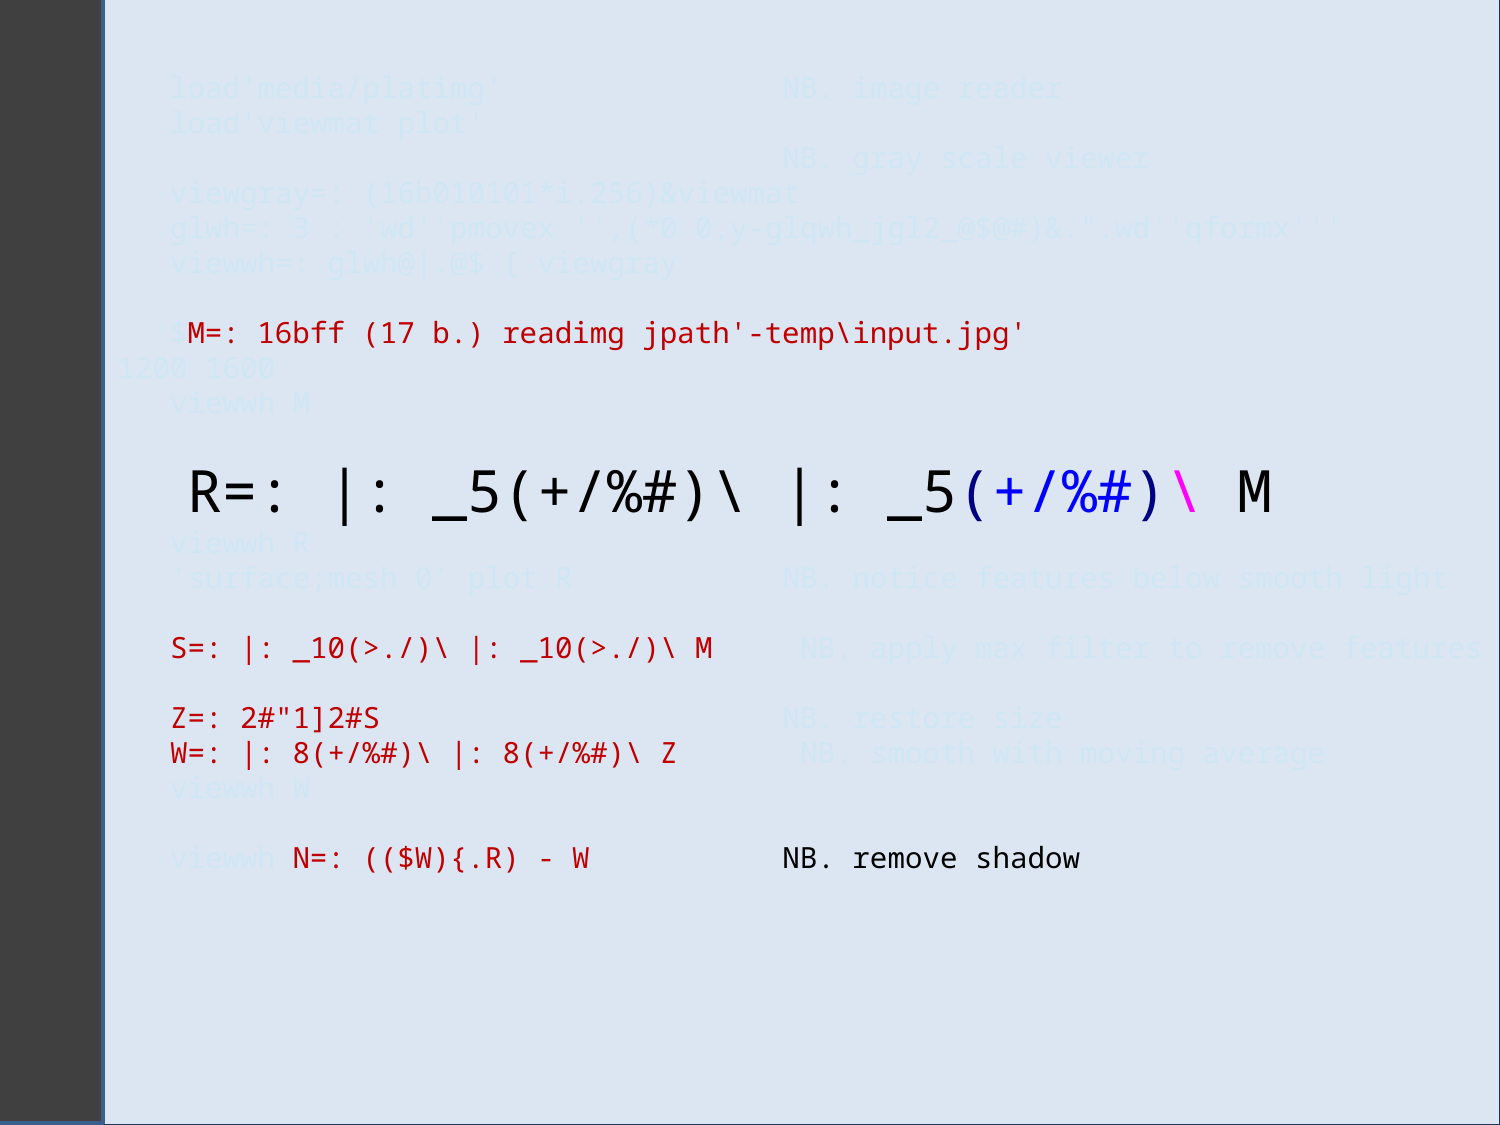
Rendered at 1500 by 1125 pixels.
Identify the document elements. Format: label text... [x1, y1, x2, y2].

text_box load'media/platimg' NB. image reader load'viewmat plot' NB. gray scale viewer viewgray=: (16b010101*i.256)&viewmat glwh=: 3 : 'wd''pmovex '',(*0 0,y-glqwh_jgl2_@$@#)&.".wd''qformx''' viewwh=: glwh@|.@$ [ viewgray $M=: 16bff (17 b.) readimg jpath'-temp\input.jpg' 1200 1600 viewwh M R=: |: _5(+/%#)\ |: _5(+/%#)\ M viewwh R 'surface;mesh 0' plot R NB. notice features below smooth light S=: |: _10(>./)\ |: _10(>./)\ M NB. apply max filter to remove features Z=: 2#"1]2#S NB. restore size W=: |: 8(+/%#)\ |: 8(+/%#)\ Z NB. smooth with moving average viewwh W viewwh N=: (($W){.R) - W NB. remove shadow [103, 62, 1500, 882]
text_box [0, 0, 1500, 1125]
